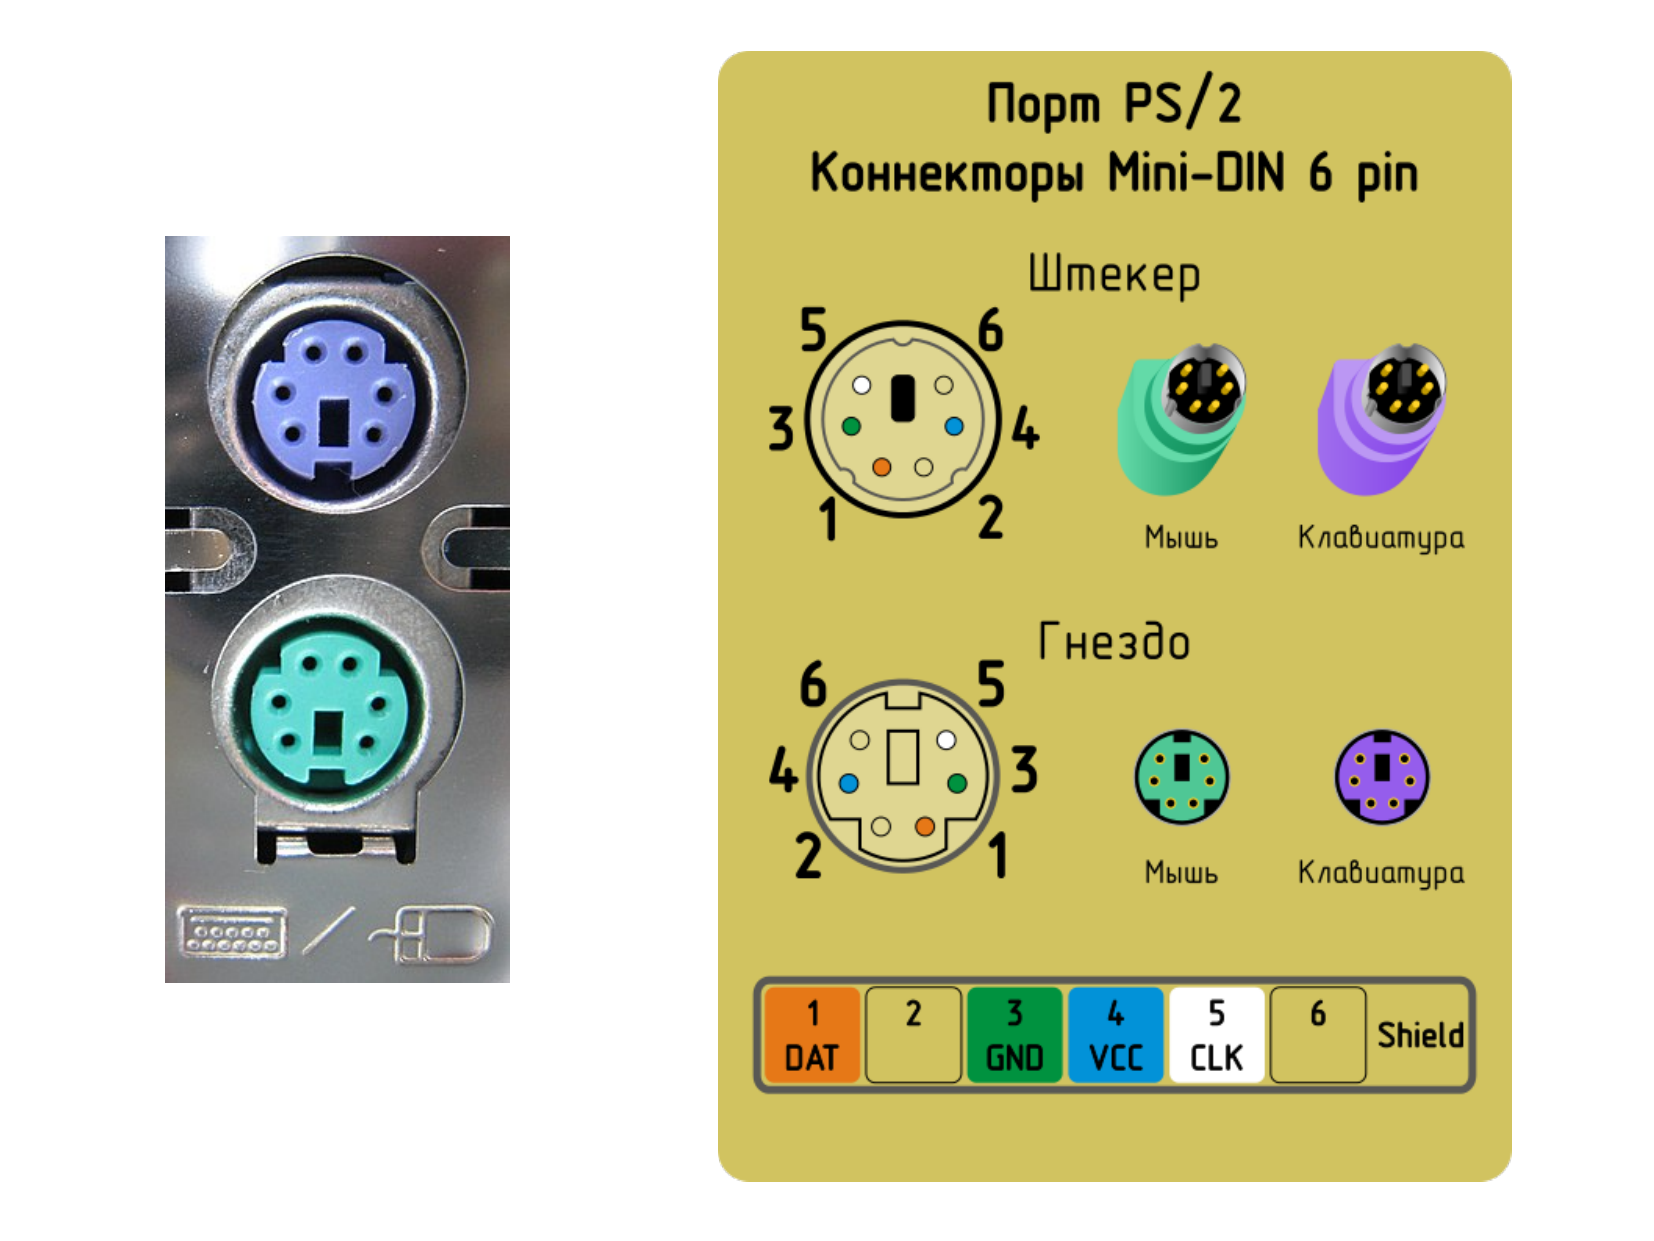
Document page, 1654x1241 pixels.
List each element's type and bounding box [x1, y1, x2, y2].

picture [165, 236, 510, 984]
picture [718, 51, 1512, 1182]
